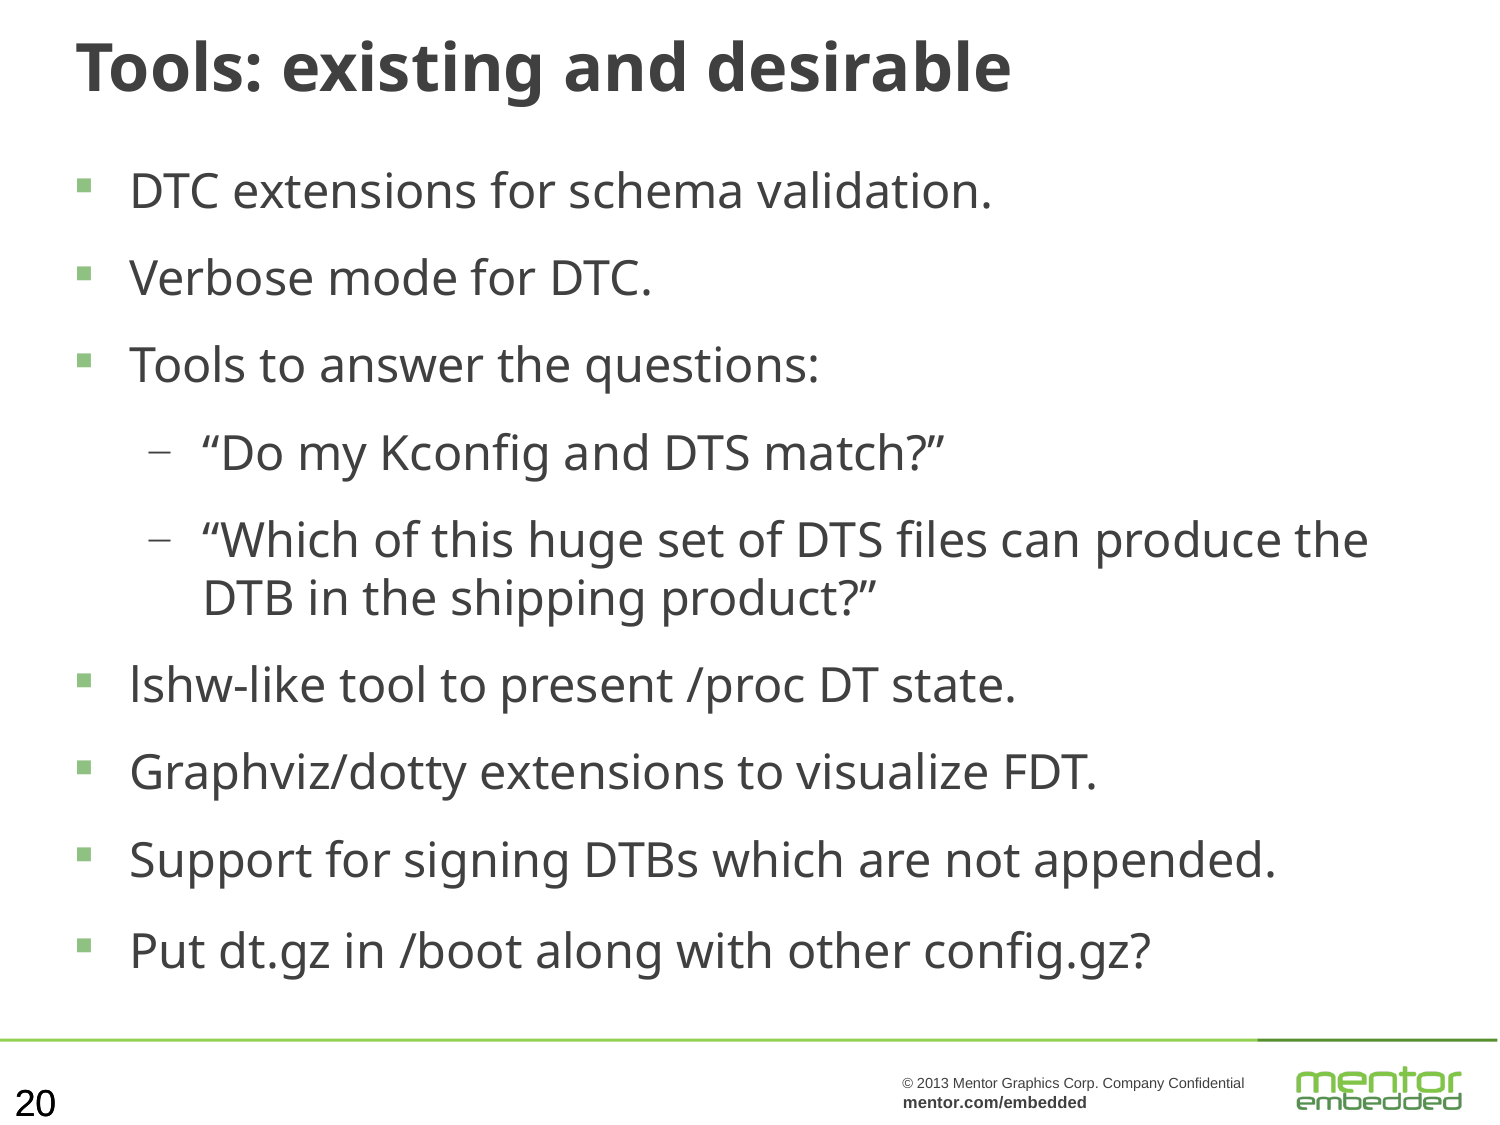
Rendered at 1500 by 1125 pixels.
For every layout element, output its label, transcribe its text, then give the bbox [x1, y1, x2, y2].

picture [1292, 1062, 1464, 1114]
title Tools: existing and desirable [0, 0, 1500, 113]
list DTC extensions for schema validation. Verbose mode for DTC. Tools to answer the questions: “Do my Kconfig and DTS match?” “Which of this huge set of DTS files can produce the DTB in the shipping product?” lshw-like tool to present /proc DT state. Graphviz/dotty extensions to visualize FDT. Support for signing DTBs which are not appended. Put dt.gz in /boot along with other config.gz? [0, 152, 1500, 991]
